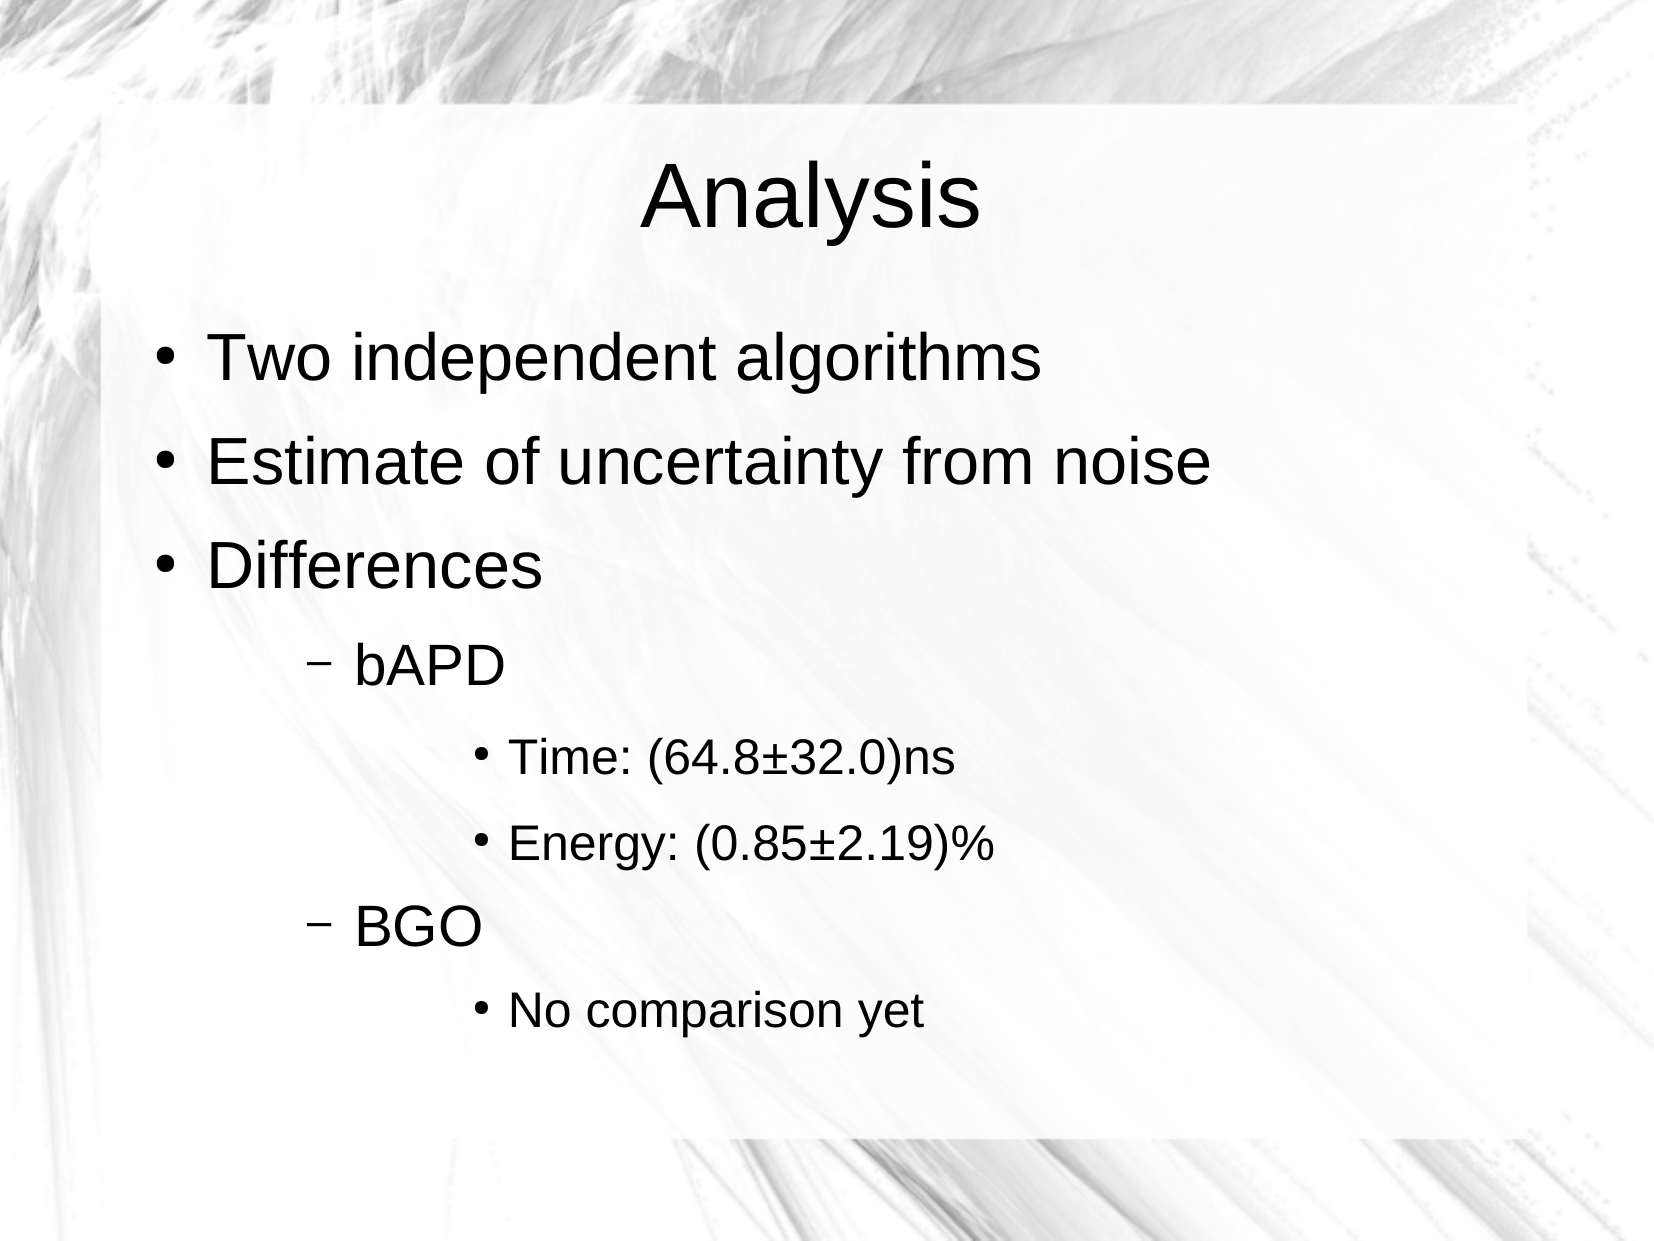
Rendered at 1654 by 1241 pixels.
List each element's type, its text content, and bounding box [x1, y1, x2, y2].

list Two independent algorithms Estimate of uncertainty from noise Differences bAPD Time: (64.8±32.0)ns Energy: (0.85±2.19)% BGO No comparison yet [118, 319, 1571, 1034]
picture [0, 0, 1654, 1241]
title Analysis [118, 112, 1506, 281]
